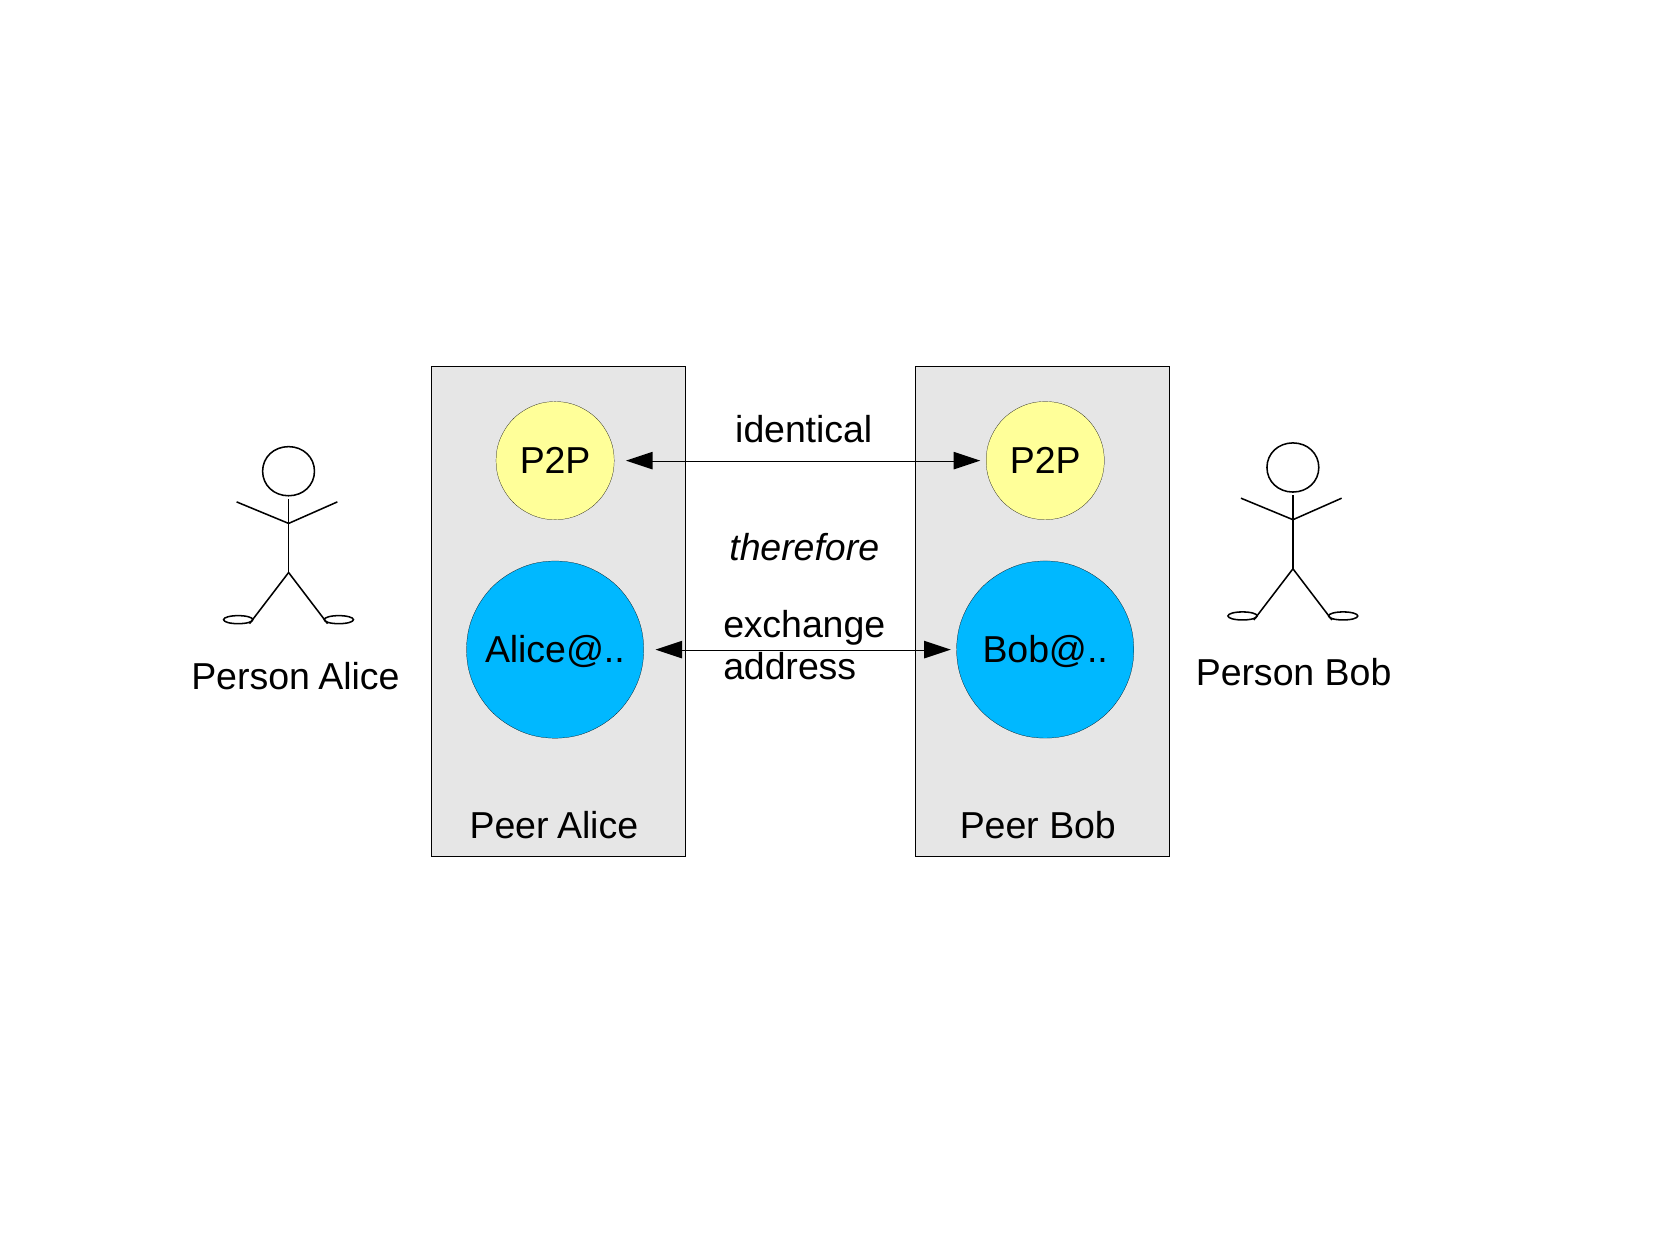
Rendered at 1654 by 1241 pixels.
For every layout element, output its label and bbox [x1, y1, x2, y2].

picture [176, 366, 1407, 857]
